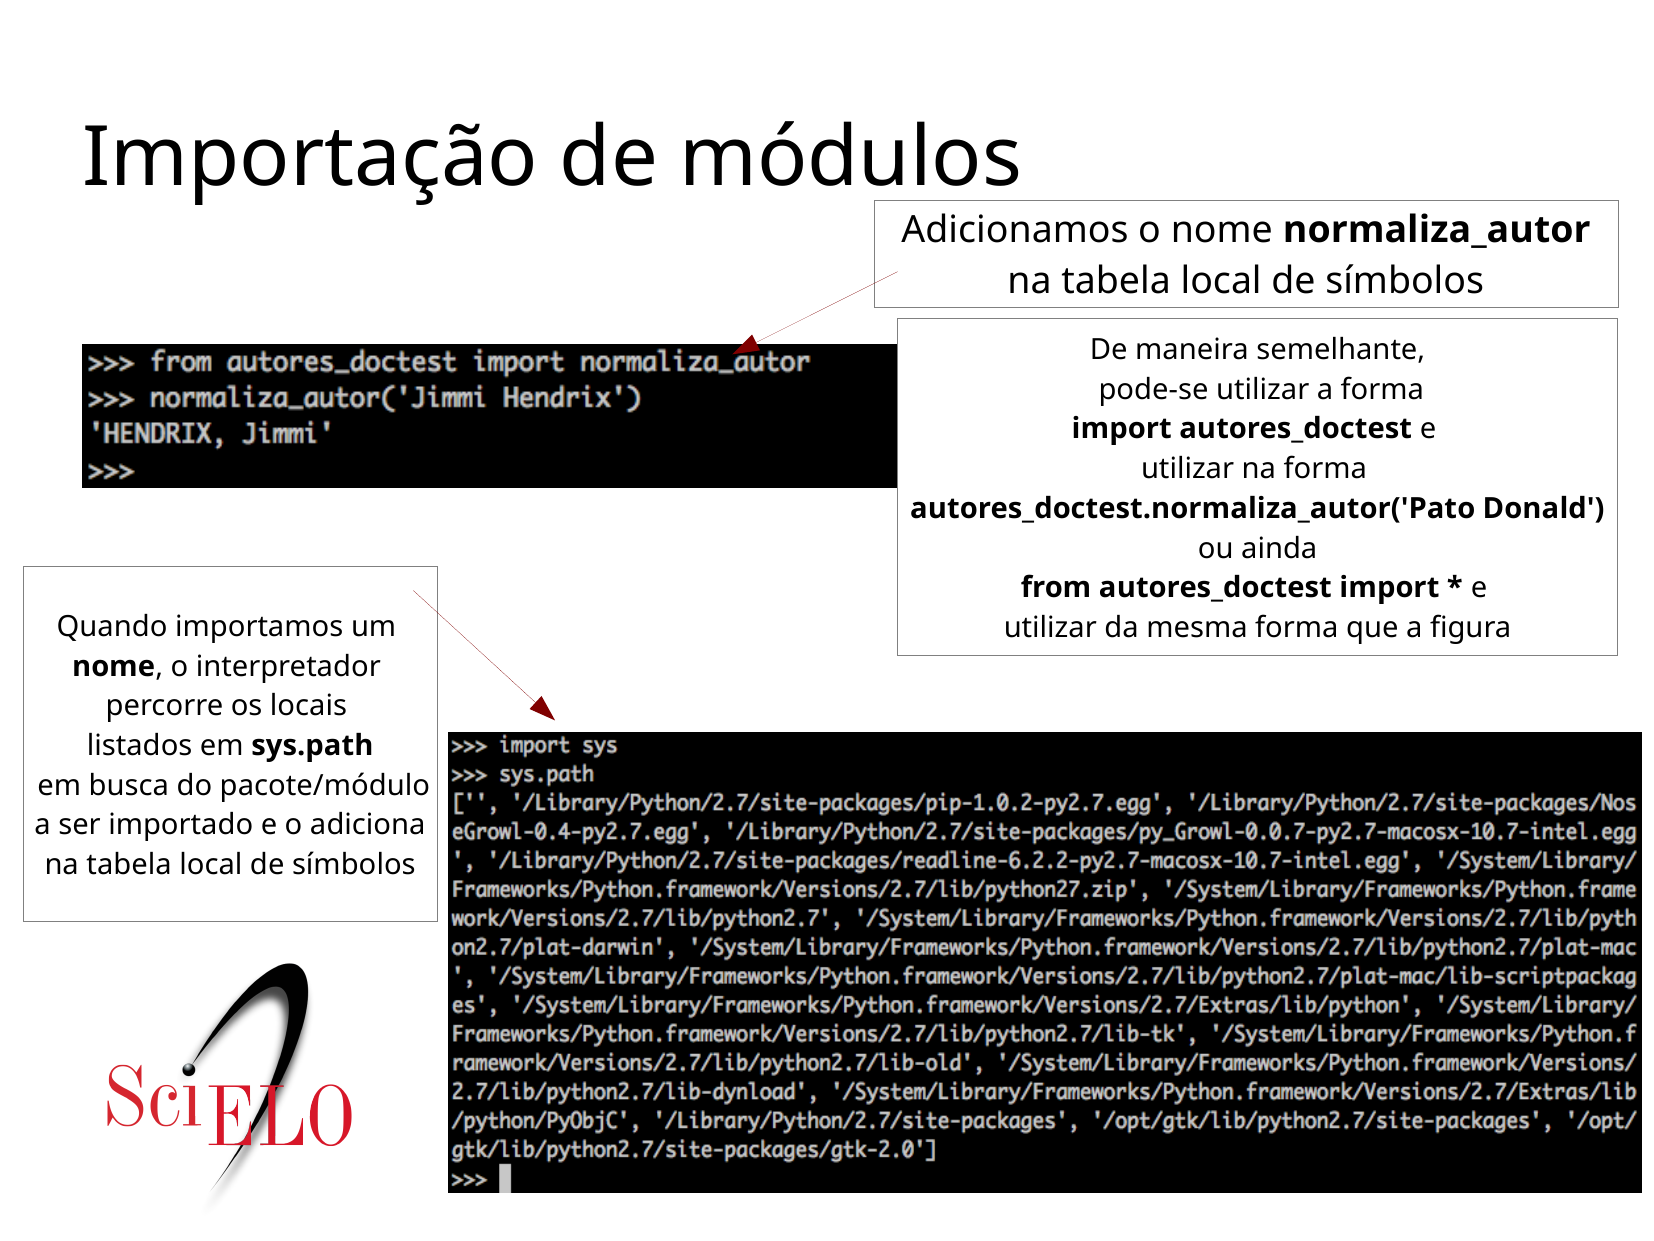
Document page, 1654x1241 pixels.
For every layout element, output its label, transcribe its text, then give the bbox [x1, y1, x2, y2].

picture [82, 344, 897, 488]
text_box De maneira semelhante, pode-se utilizar a forma import autores_doctest e utilizar na forma autores_doctest.normaliza_autor('Pato Donald') ou ainda from autores_doctest import * e utilizar da mesma forma que a figura [897, 318, 1618, 656]
picture [81, 944, 367, 1231]
text_box Quando importamos um nome, o interpretador percorre os locais listados em sys.path em busca do pacote/módulo a ser importado e o adiciona na tabela local de símbolos [23, 566, 438, 922]
text_box Adicionamos o nome normaliza_autor na tabela local de símbolos [874, 200, 1619, 308]
title Importação de módulos [82, 49, 1571, 257]
picture [448, 732, 1642, 1193]
